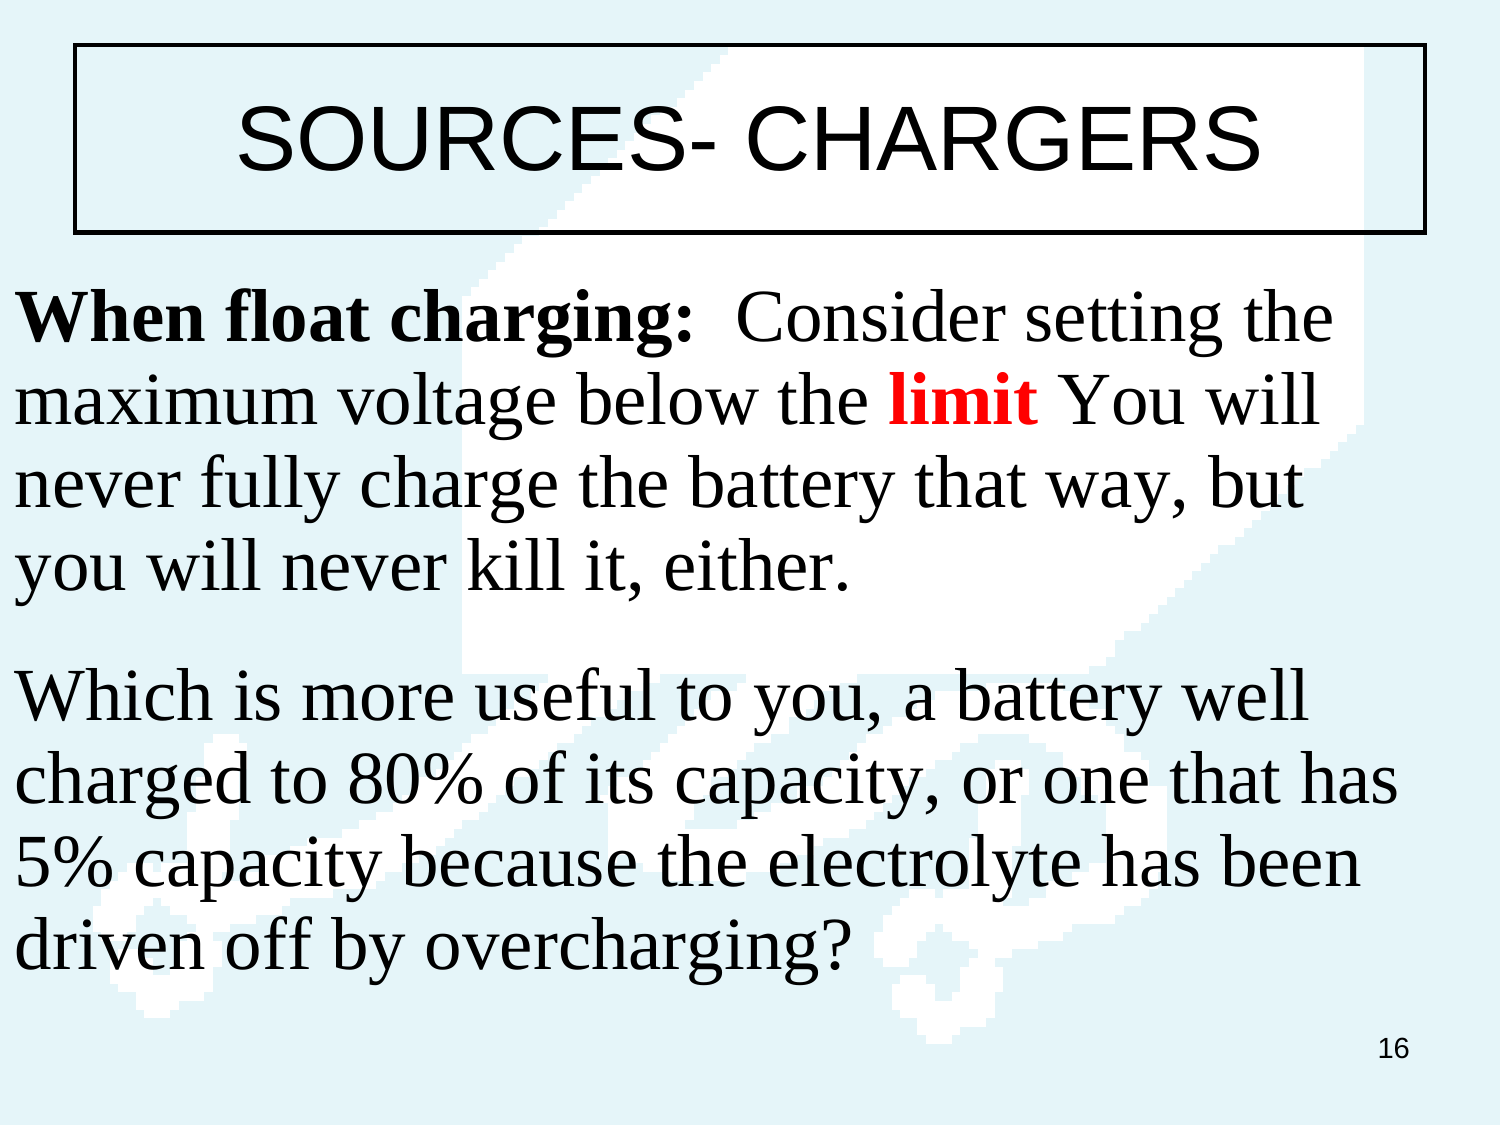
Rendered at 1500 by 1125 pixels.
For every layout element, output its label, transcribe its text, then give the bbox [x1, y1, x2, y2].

title SOURCES- CHARGERS [75, 45, 1426, 233]
picture [76, 31, 1442, 1096]
text_box When float charging: Consider setting the maximum voltage below the limit You will never fully charge the battery that way, but you will never kill it, either. Which is more useful to you, a battery well charged to 80% of its capacity, or one that has 5% capacity because the electrolyte has been driven off by overcharging? [0, 267, 1430, 994]
